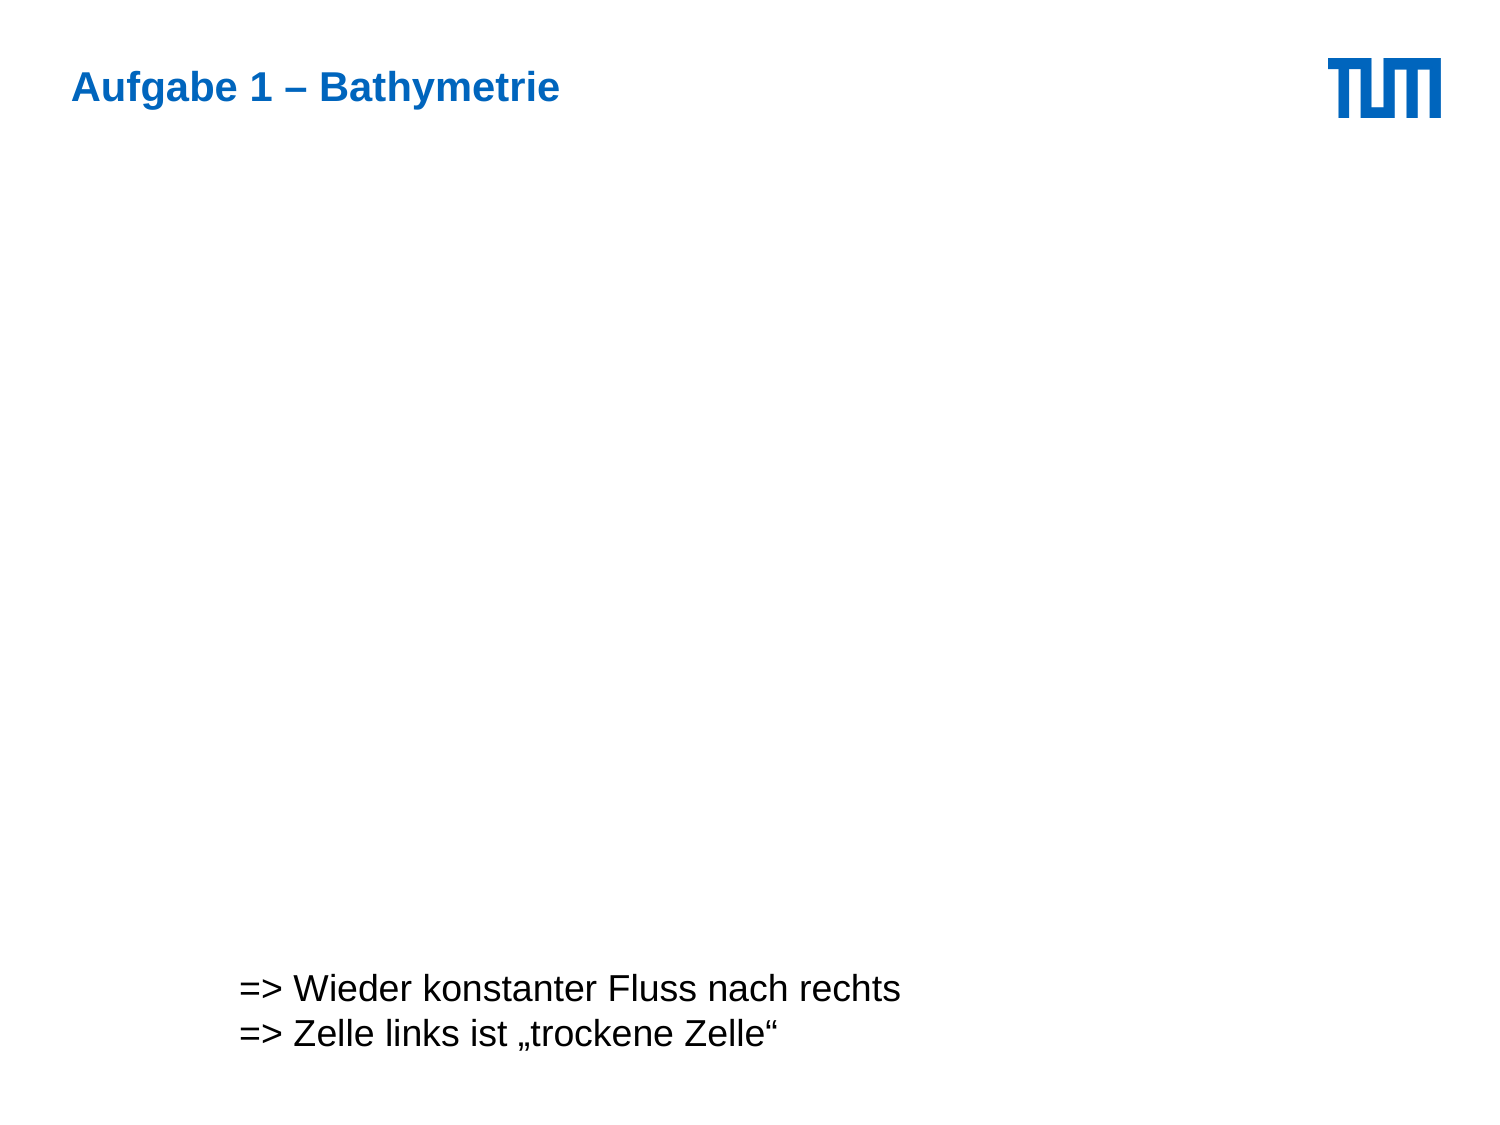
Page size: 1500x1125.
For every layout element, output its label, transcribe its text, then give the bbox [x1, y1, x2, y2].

title Aufgabe 1 – Bathymetrie [70, 47, 1453, 289]
text_box => Wieder konstanter Fluss nach rechts => Zelle links ist „trockene Zelle“ [224, 956, 1229, 1062]
